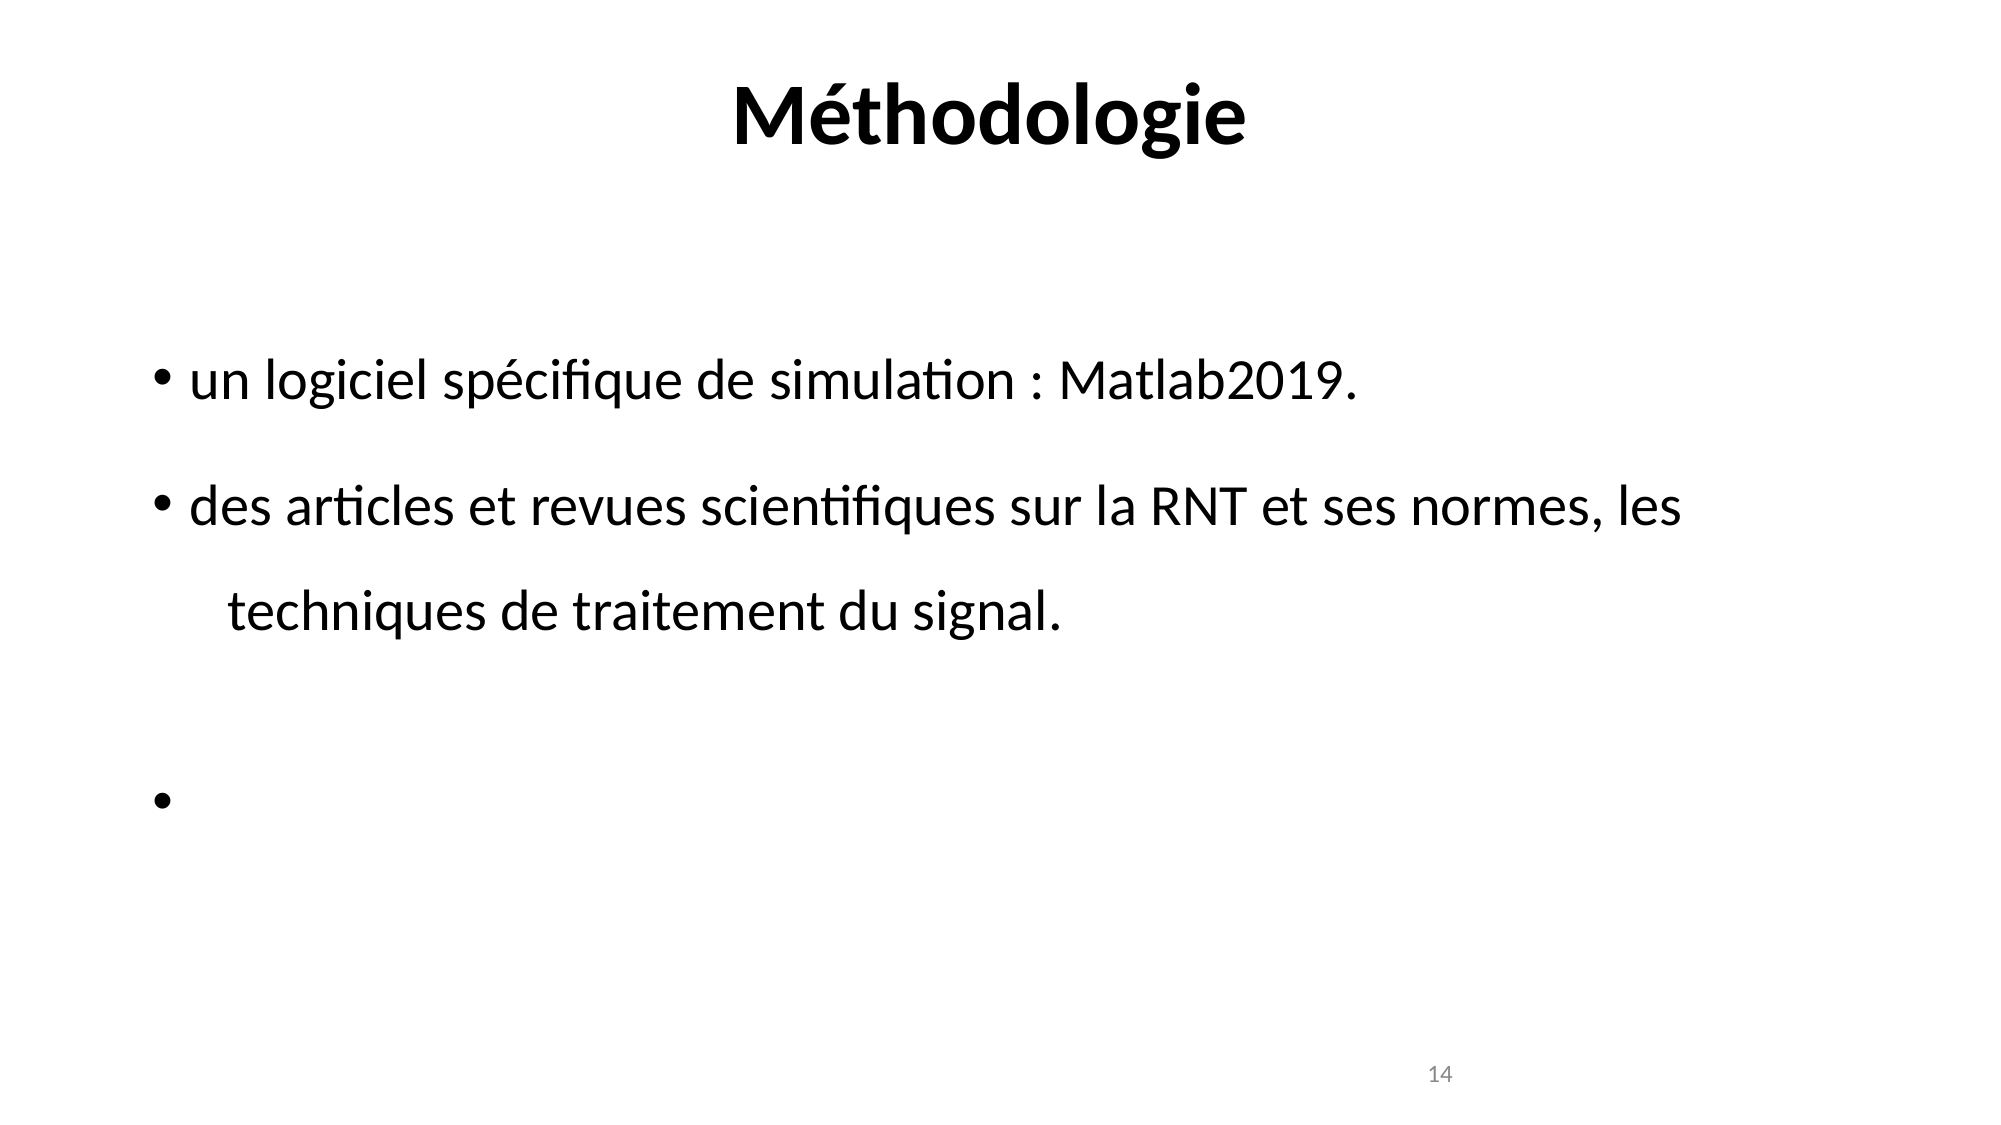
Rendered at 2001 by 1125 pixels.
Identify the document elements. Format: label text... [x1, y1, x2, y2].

list un logiciel spécifique de simulation : Matlab2019. des articles et revues scientifiques sur la RNT et ses normes, les techniques de traitement du signal. [137, 299, 1863, 1014]
text_box [1412, 1042, 1863, 1103]
title Méthodologie [137, 59, 1863, 278]
